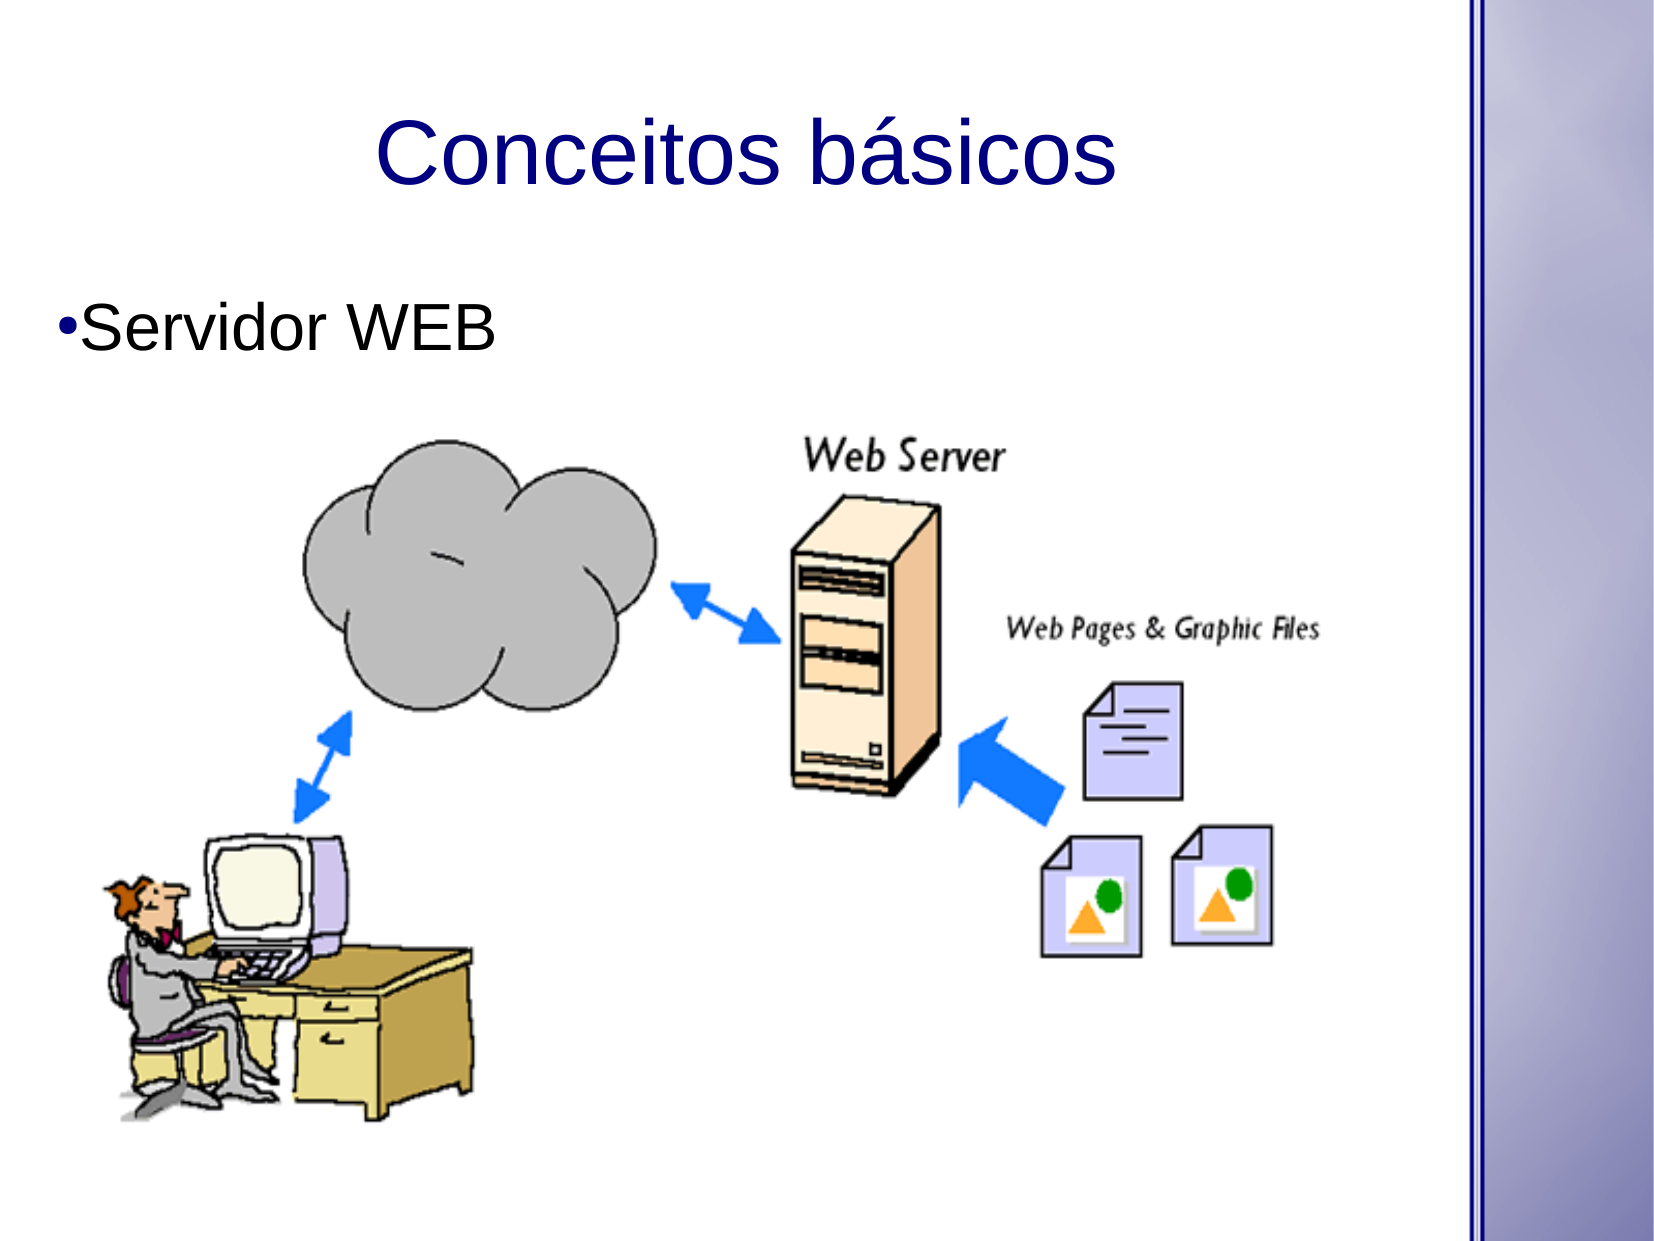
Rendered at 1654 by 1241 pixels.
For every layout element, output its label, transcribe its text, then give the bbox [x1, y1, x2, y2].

list Servidor WEB [47, 290, 1447, 1241]
title Conceitos básicos [47, 49, 1447, 257]
picture [0, 0, 1654, 1241]
picture [88, 413, 1329, 1152]
